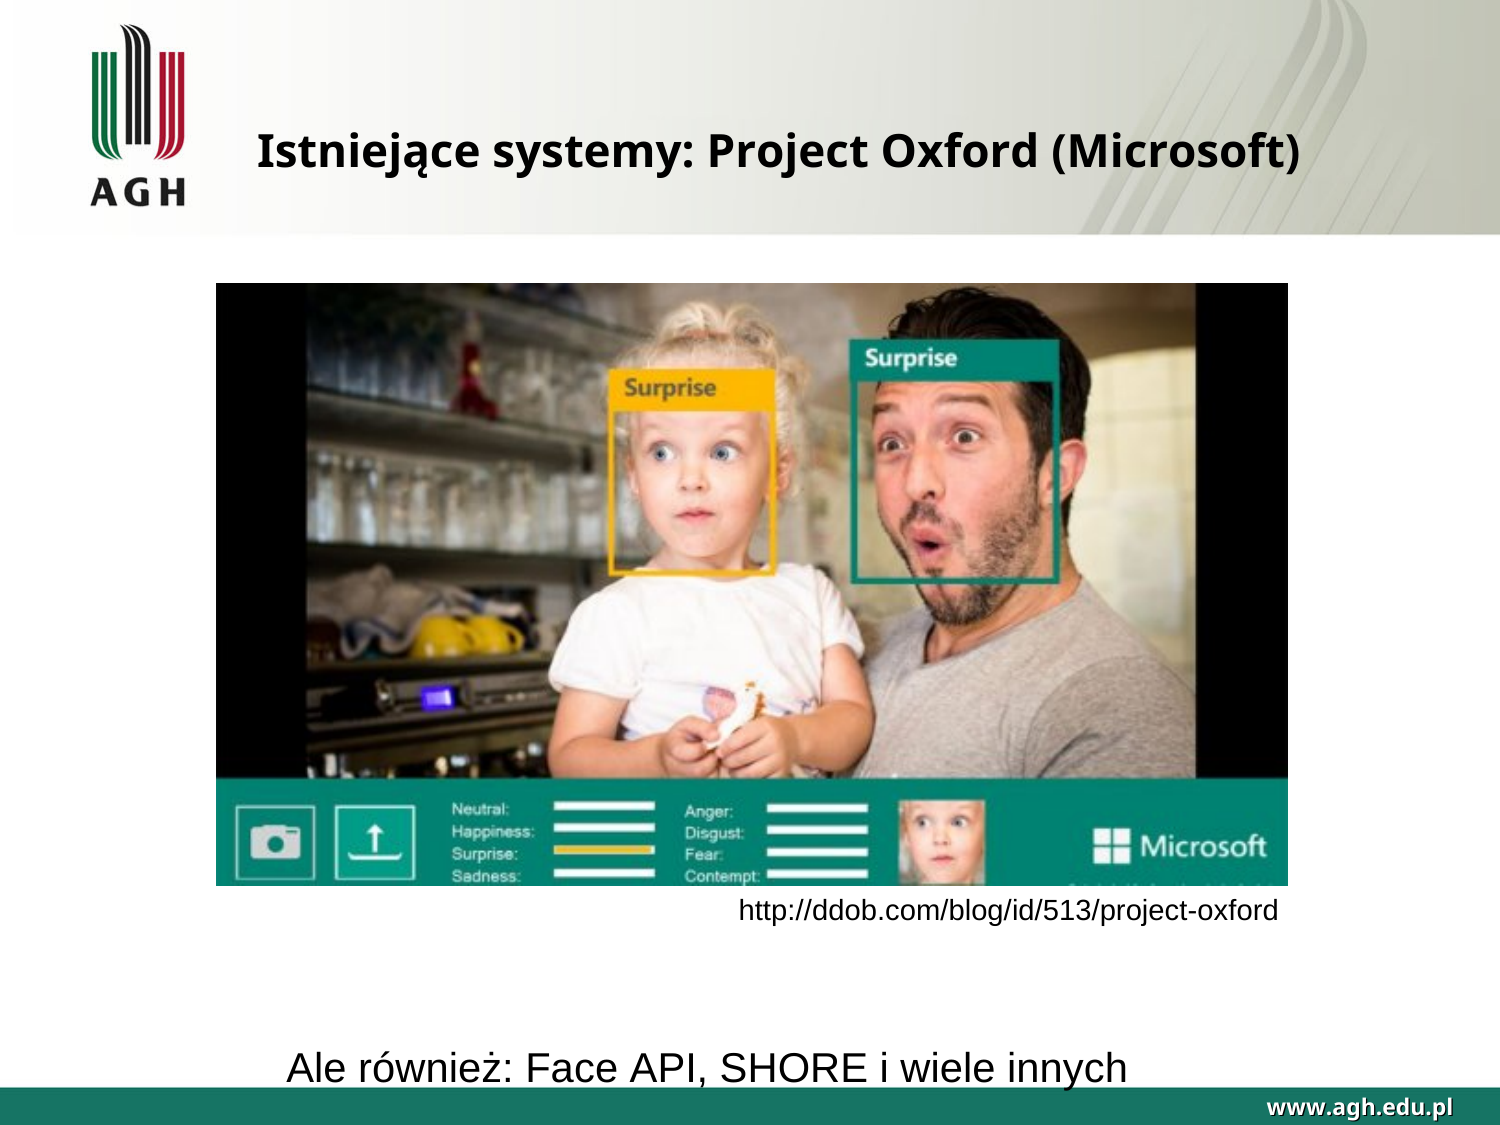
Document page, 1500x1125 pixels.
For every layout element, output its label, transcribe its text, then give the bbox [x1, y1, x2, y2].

text_box http://ddob.com/blog/id/513/project-oxford [723, 883, 1295, 934]
title Istniejące systemy: Project Oxford (Microsoft) [242, 101, 1425, 198]
text_box www.agh.edu.pl [1251, 1084, 1500, 1125]
picture [0, 0, 1500, 1125]
text_box Ale również: Face API, SHORE i wiele innych [271, 1033, 1144, 1099]
